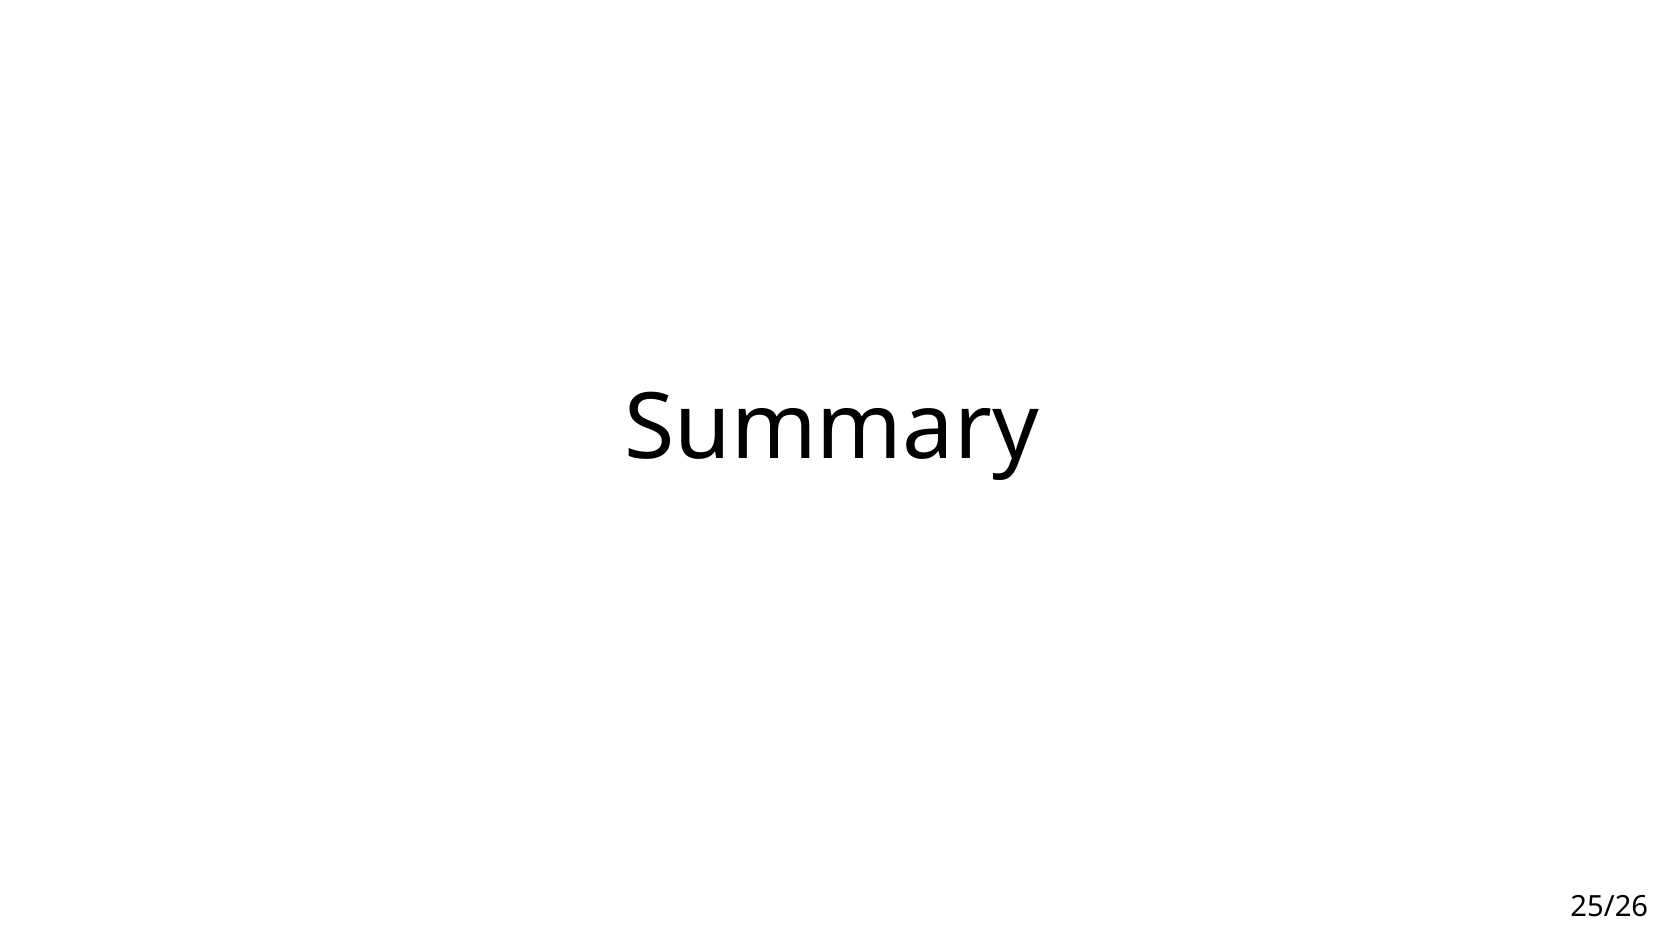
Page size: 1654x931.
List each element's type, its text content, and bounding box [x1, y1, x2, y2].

title Summary [87, 345, 1576, 501]
